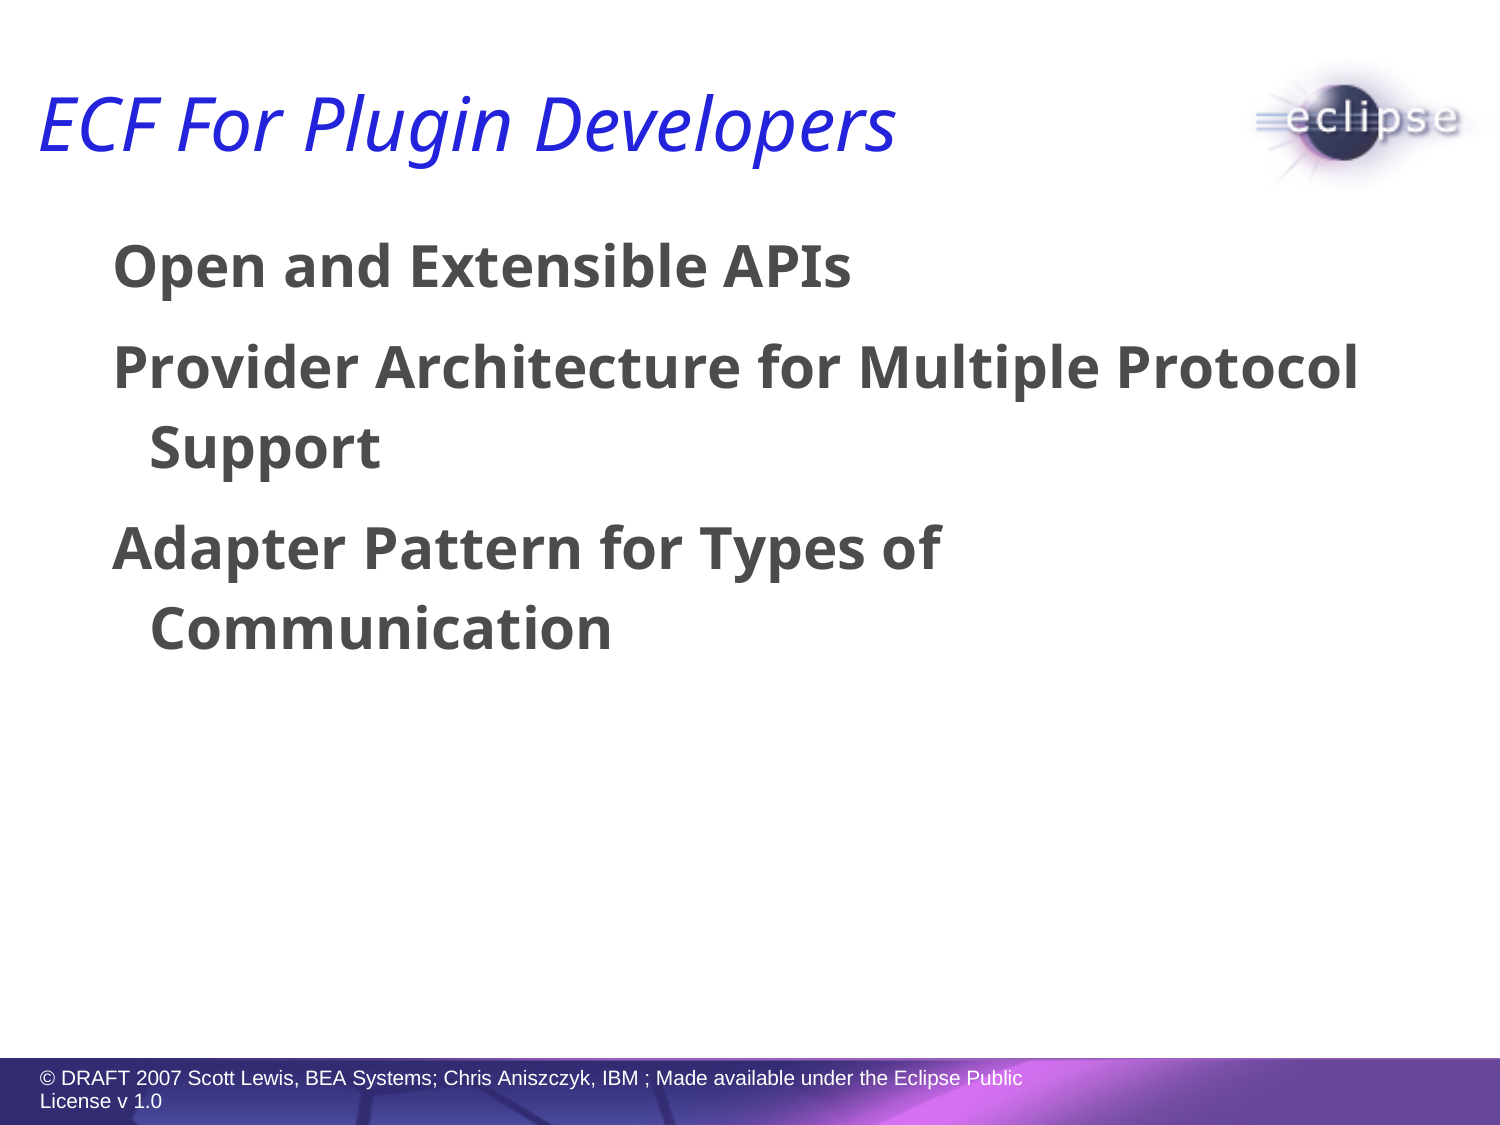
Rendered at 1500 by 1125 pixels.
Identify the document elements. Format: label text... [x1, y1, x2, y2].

list Open and Extensible APIs Provider Architecture for Multiple Protocol Support Adapter Pattern for Types of Communication [112, 224, 1388, 1006]
picture [0, 1058, 1500, 1125]
picture [1222, 60, 1500, 191]
title ECF For Plugin Developers [37, 78, 1234, 170]
